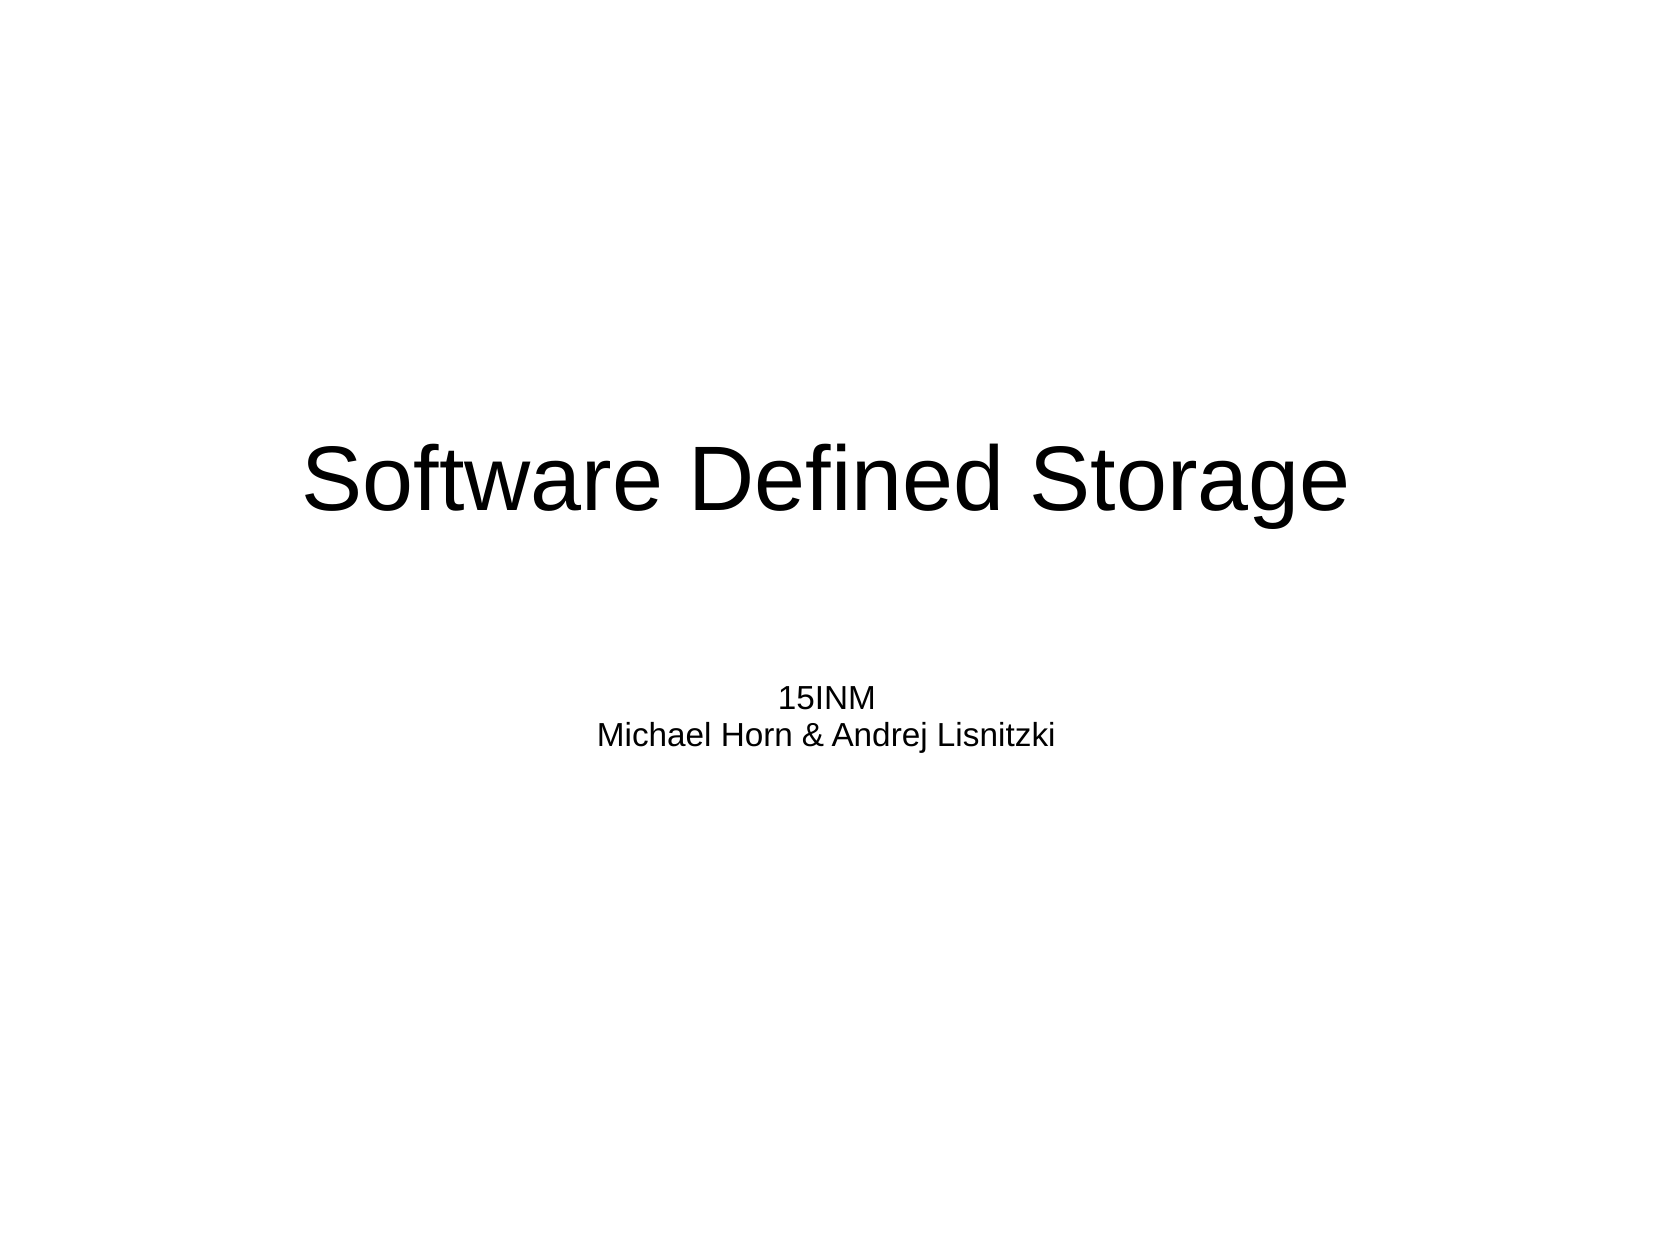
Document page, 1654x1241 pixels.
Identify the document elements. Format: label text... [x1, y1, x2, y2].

subtitle Software Defined Storage 15INM Michael Horn & Andrej Lisnitzki [118, 118, 1536, 1063]
